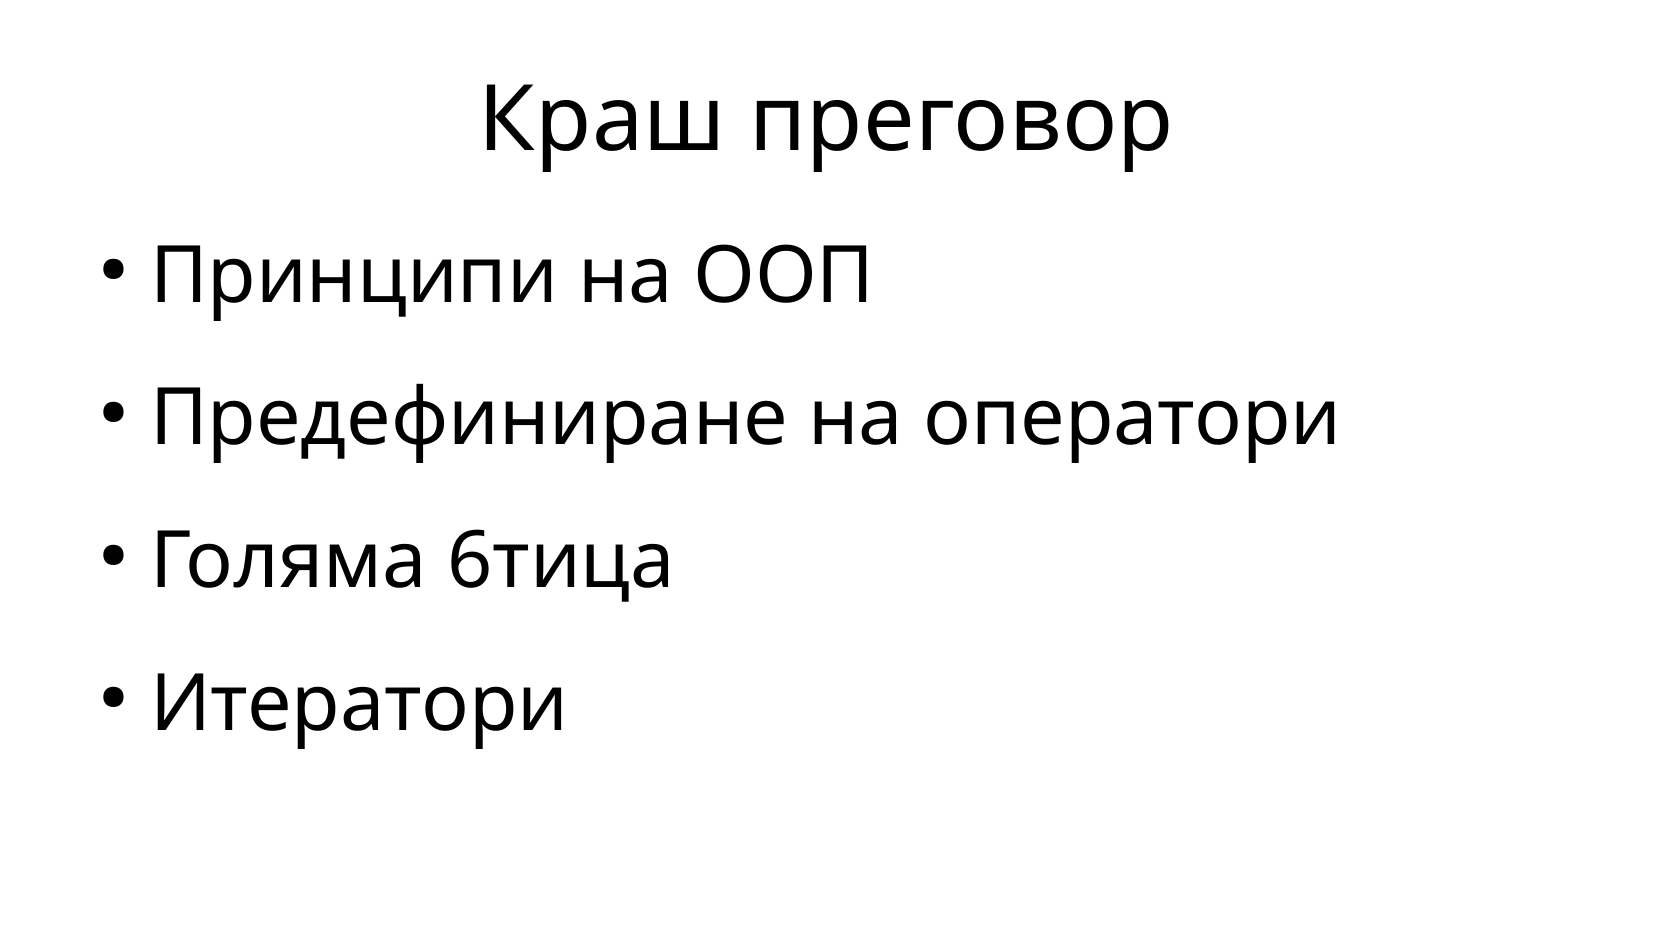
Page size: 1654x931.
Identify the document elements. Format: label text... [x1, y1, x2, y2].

title Краш преговор [82, 37, 1571, 193]
list Принципи на ООП Предефиниране на оператори Голяма 6тица Итератори [82, 217, 1571, 758]
